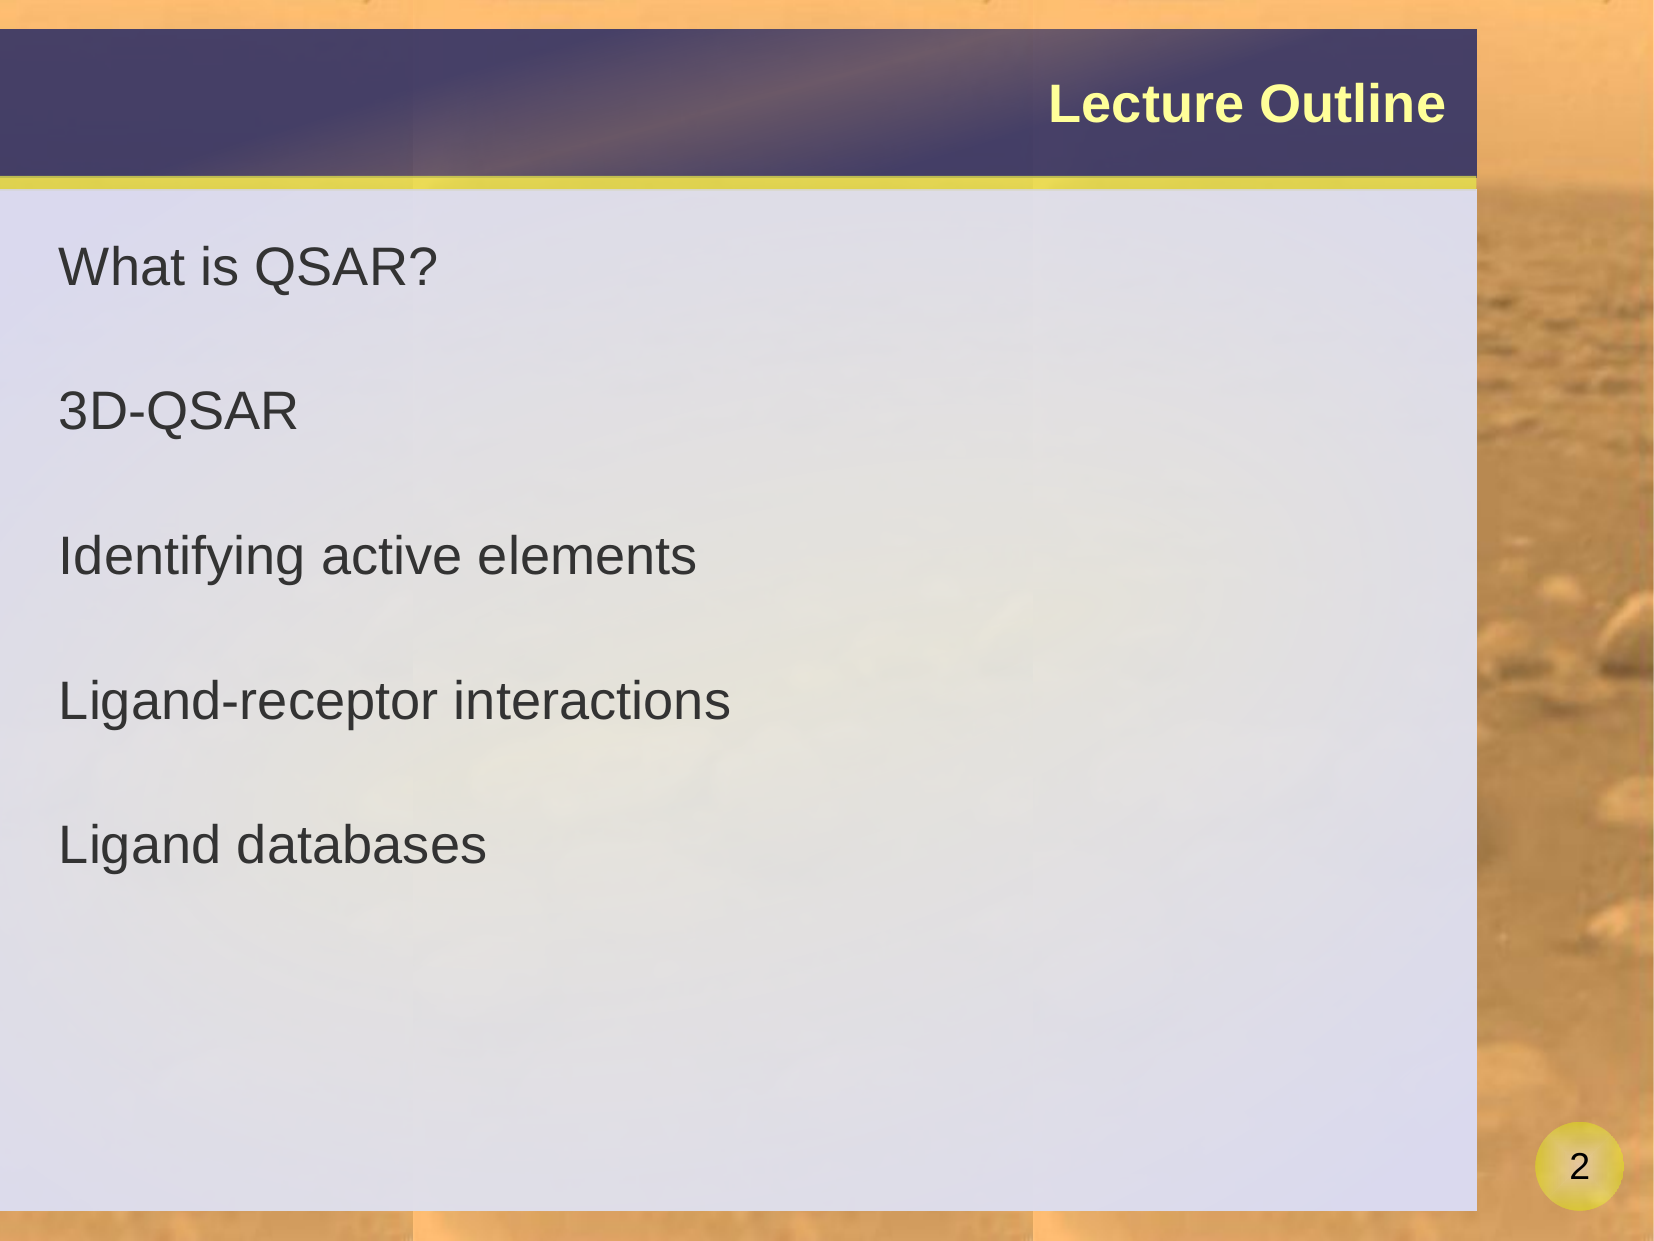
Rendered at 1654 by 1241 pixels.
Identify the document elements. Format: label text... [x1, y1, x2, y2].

list What is QSAR? 3D-QSAR Identifying active elements Ligand-receptor interactions Ligand databases [59, 236, 1418, 1182]
title Lecture Outline [29, 59, 1447, 148]
picture [0, 0, 1654, 1241]
text_box [0, 189, 1477, 1211]
